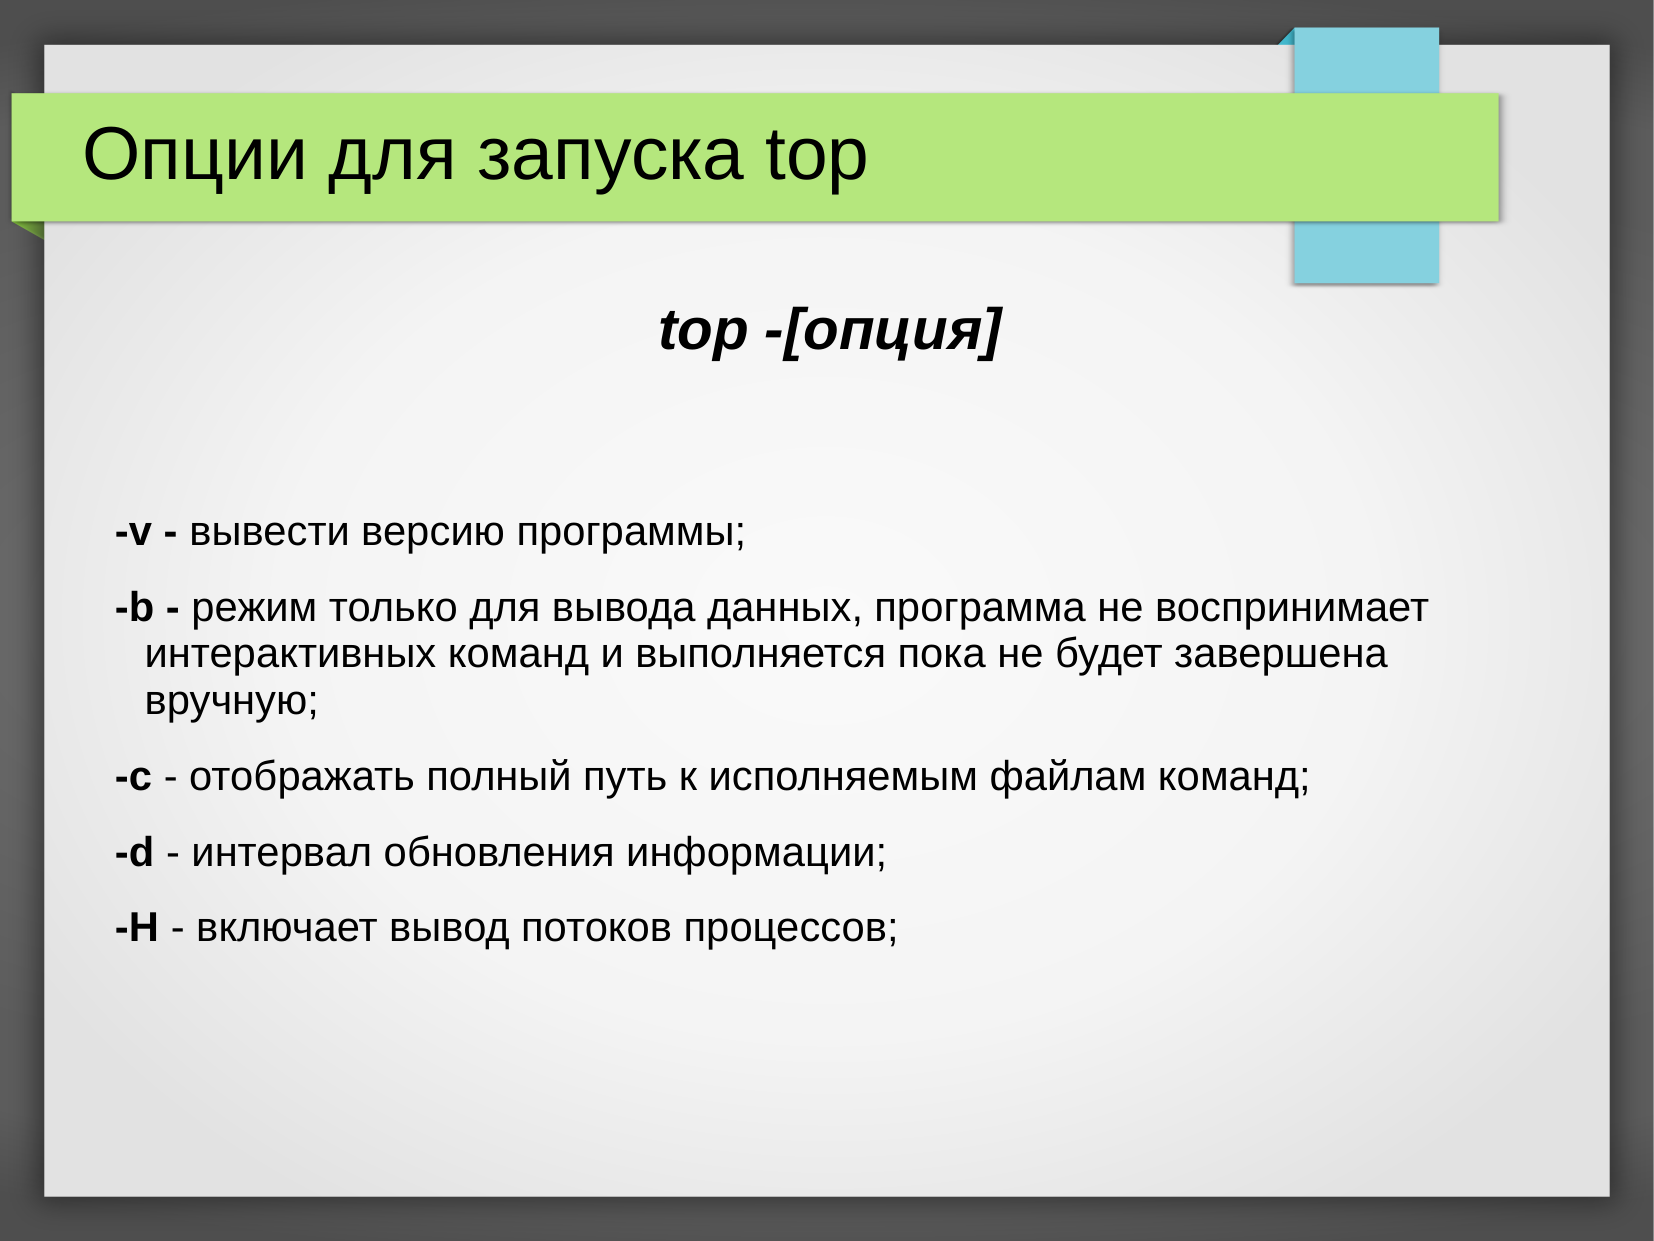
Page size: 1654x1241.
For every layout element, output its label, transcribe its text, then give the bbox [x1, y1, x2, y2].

list -v - вывести версию программы; -b - режим только для вывода данных, программа не воспринимает интерактивных команд и выполняется пока не будет завершена вручную; -c - отображать полный путь к исполняемым файлам команд; -d - интервал обновления информации; -H - включает вывод потоков процессов; [70, 507, 1571, 1241]
title Опции для запуска top [82, 94, 1264, 213]
list top -[опция] [614, 296, 1217, 449]
picture [0, 0, 1654, 1241]
